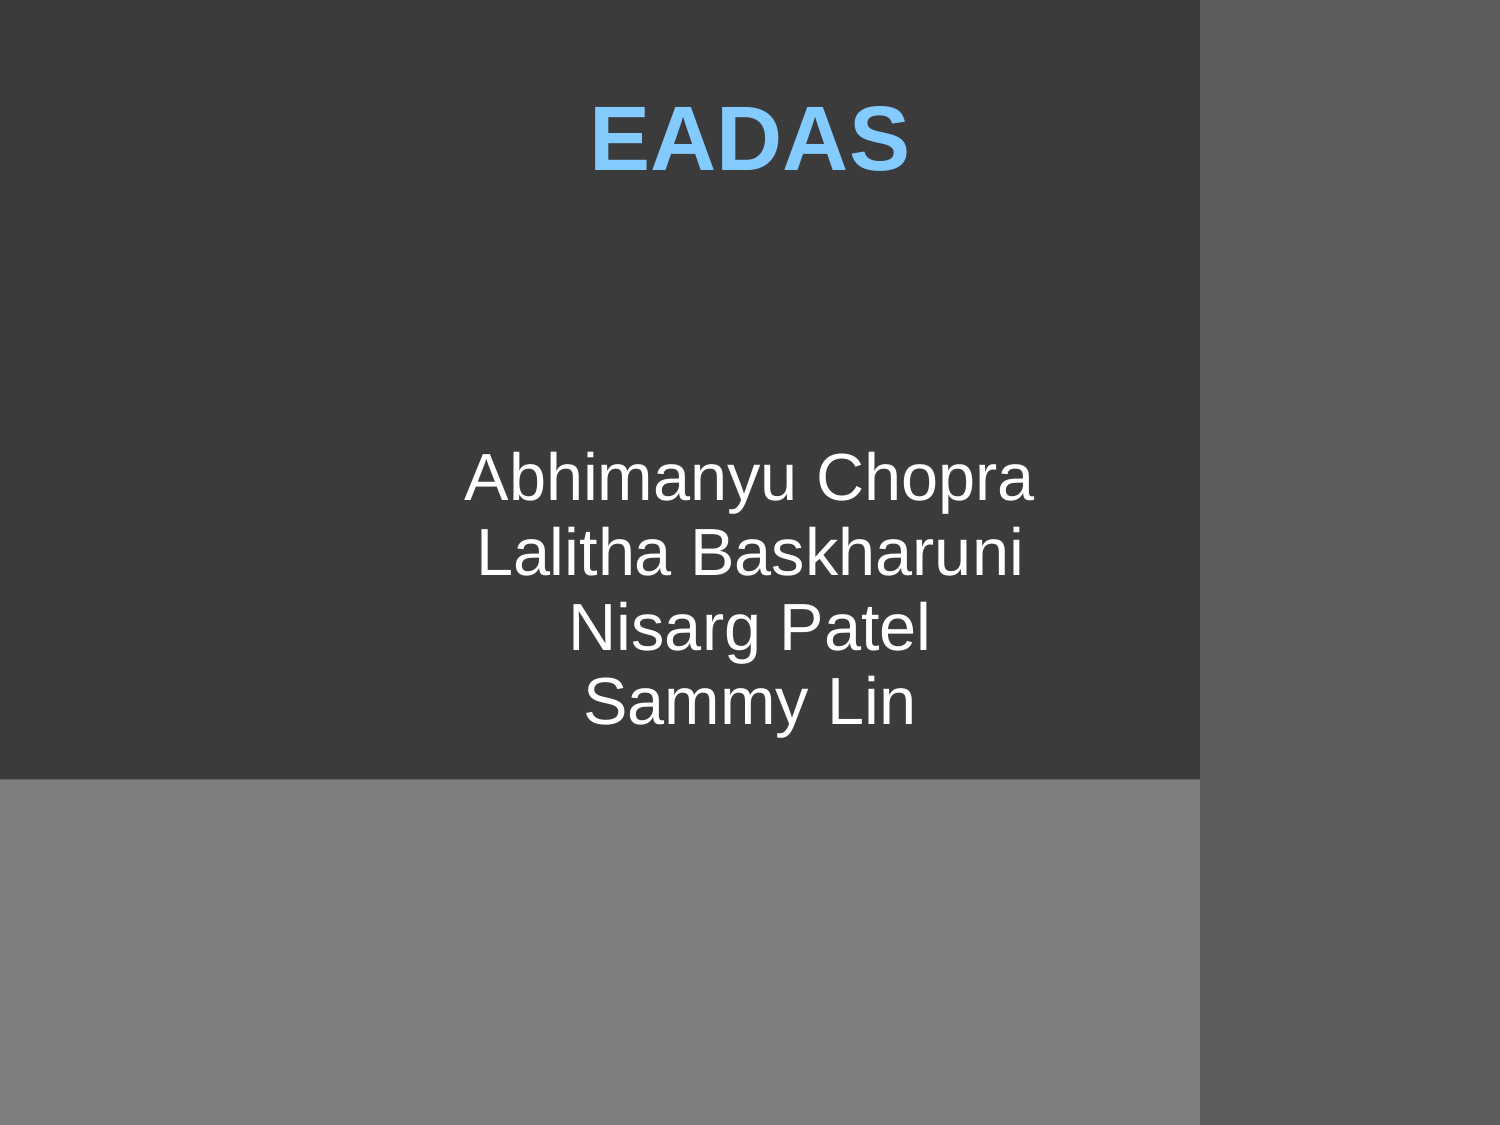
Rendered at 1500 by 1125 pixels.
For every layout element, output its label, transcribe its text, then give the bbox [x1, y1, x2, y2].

title EADAS [75, 44, 1425, 233]
subtitle Abhimanyu Chopra Lalitha Baskharuni Nisarg Patel Sammy Lin [75, 263, 1425, 916]
